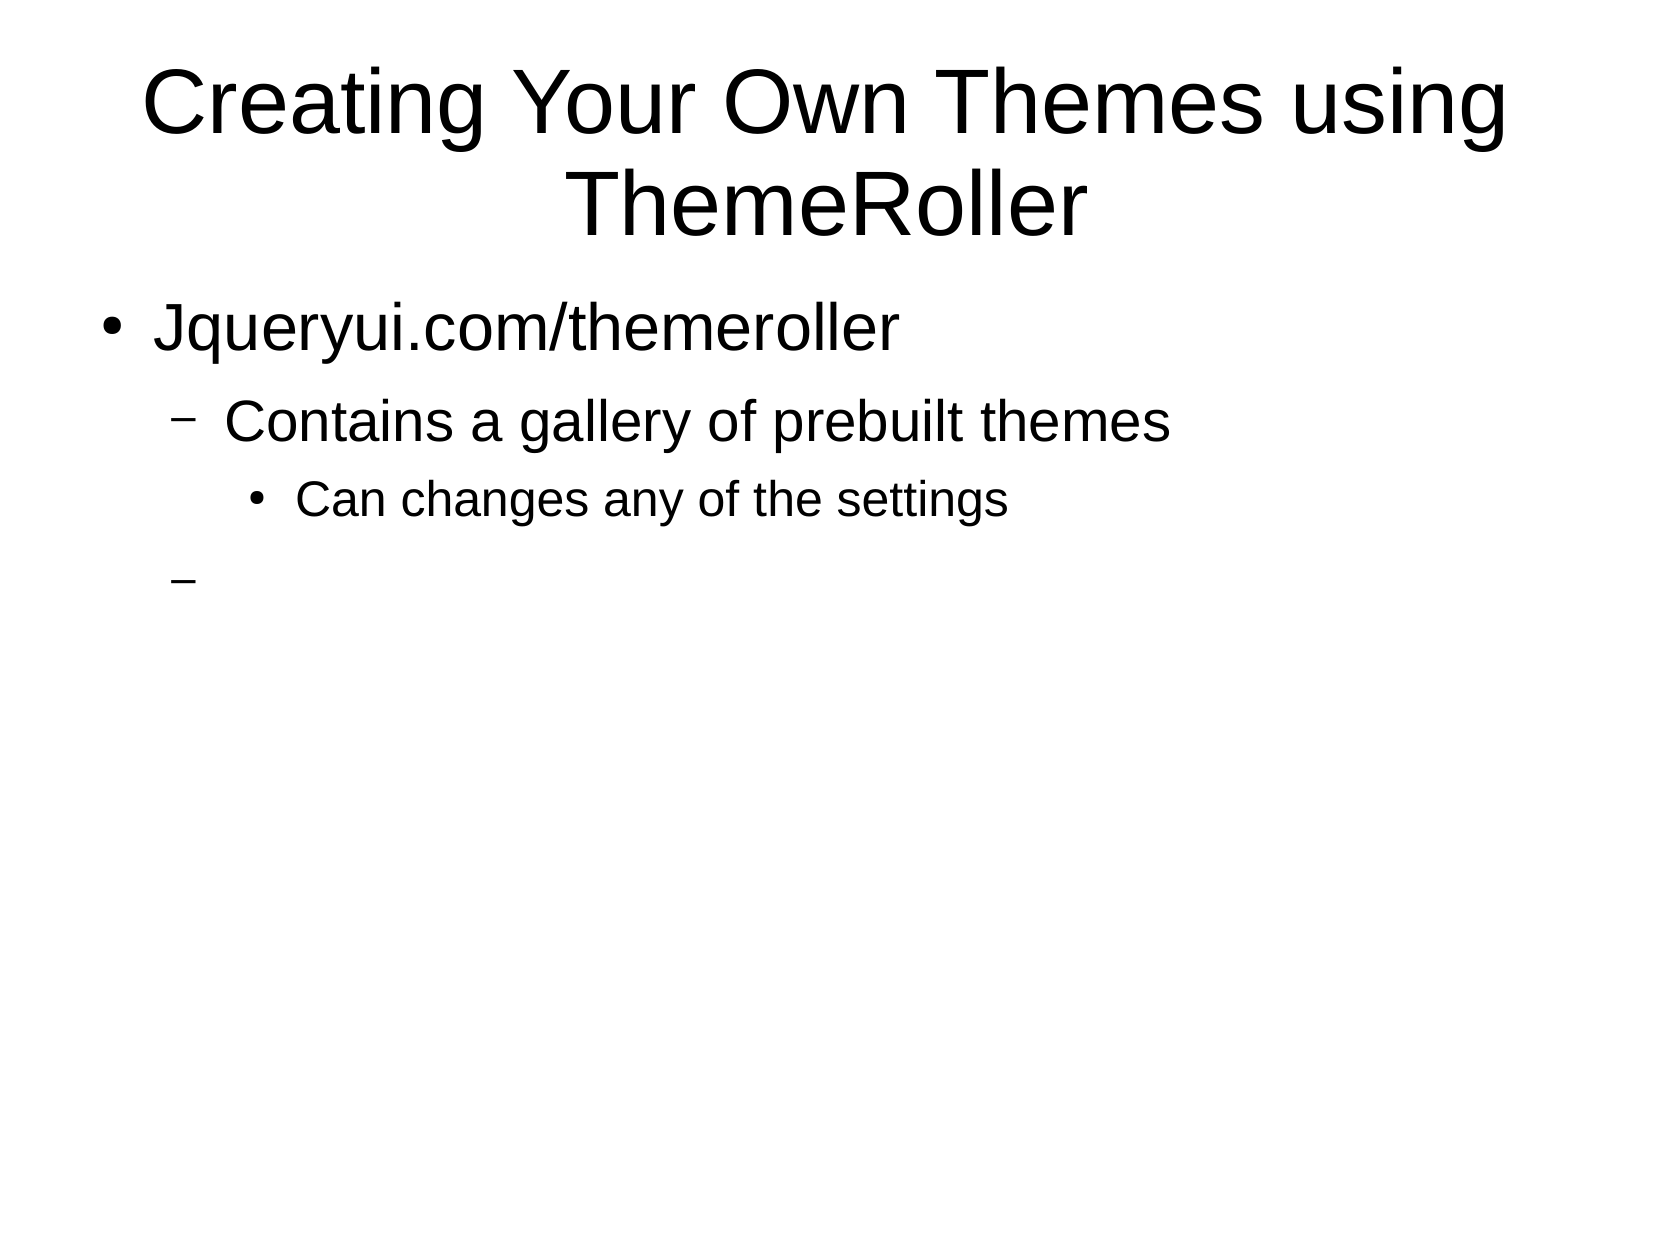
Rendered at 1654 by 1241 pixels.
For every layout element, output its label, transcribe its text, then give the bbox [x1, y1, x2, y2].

list Jqueryui.com/themeroller Contains a gallery of prebuilt themes Can changes any of the settings [82, 290, 1571, 1010]
title Creating Your Own Themes using ThemeRoller [82, 49, 1571, 257]
